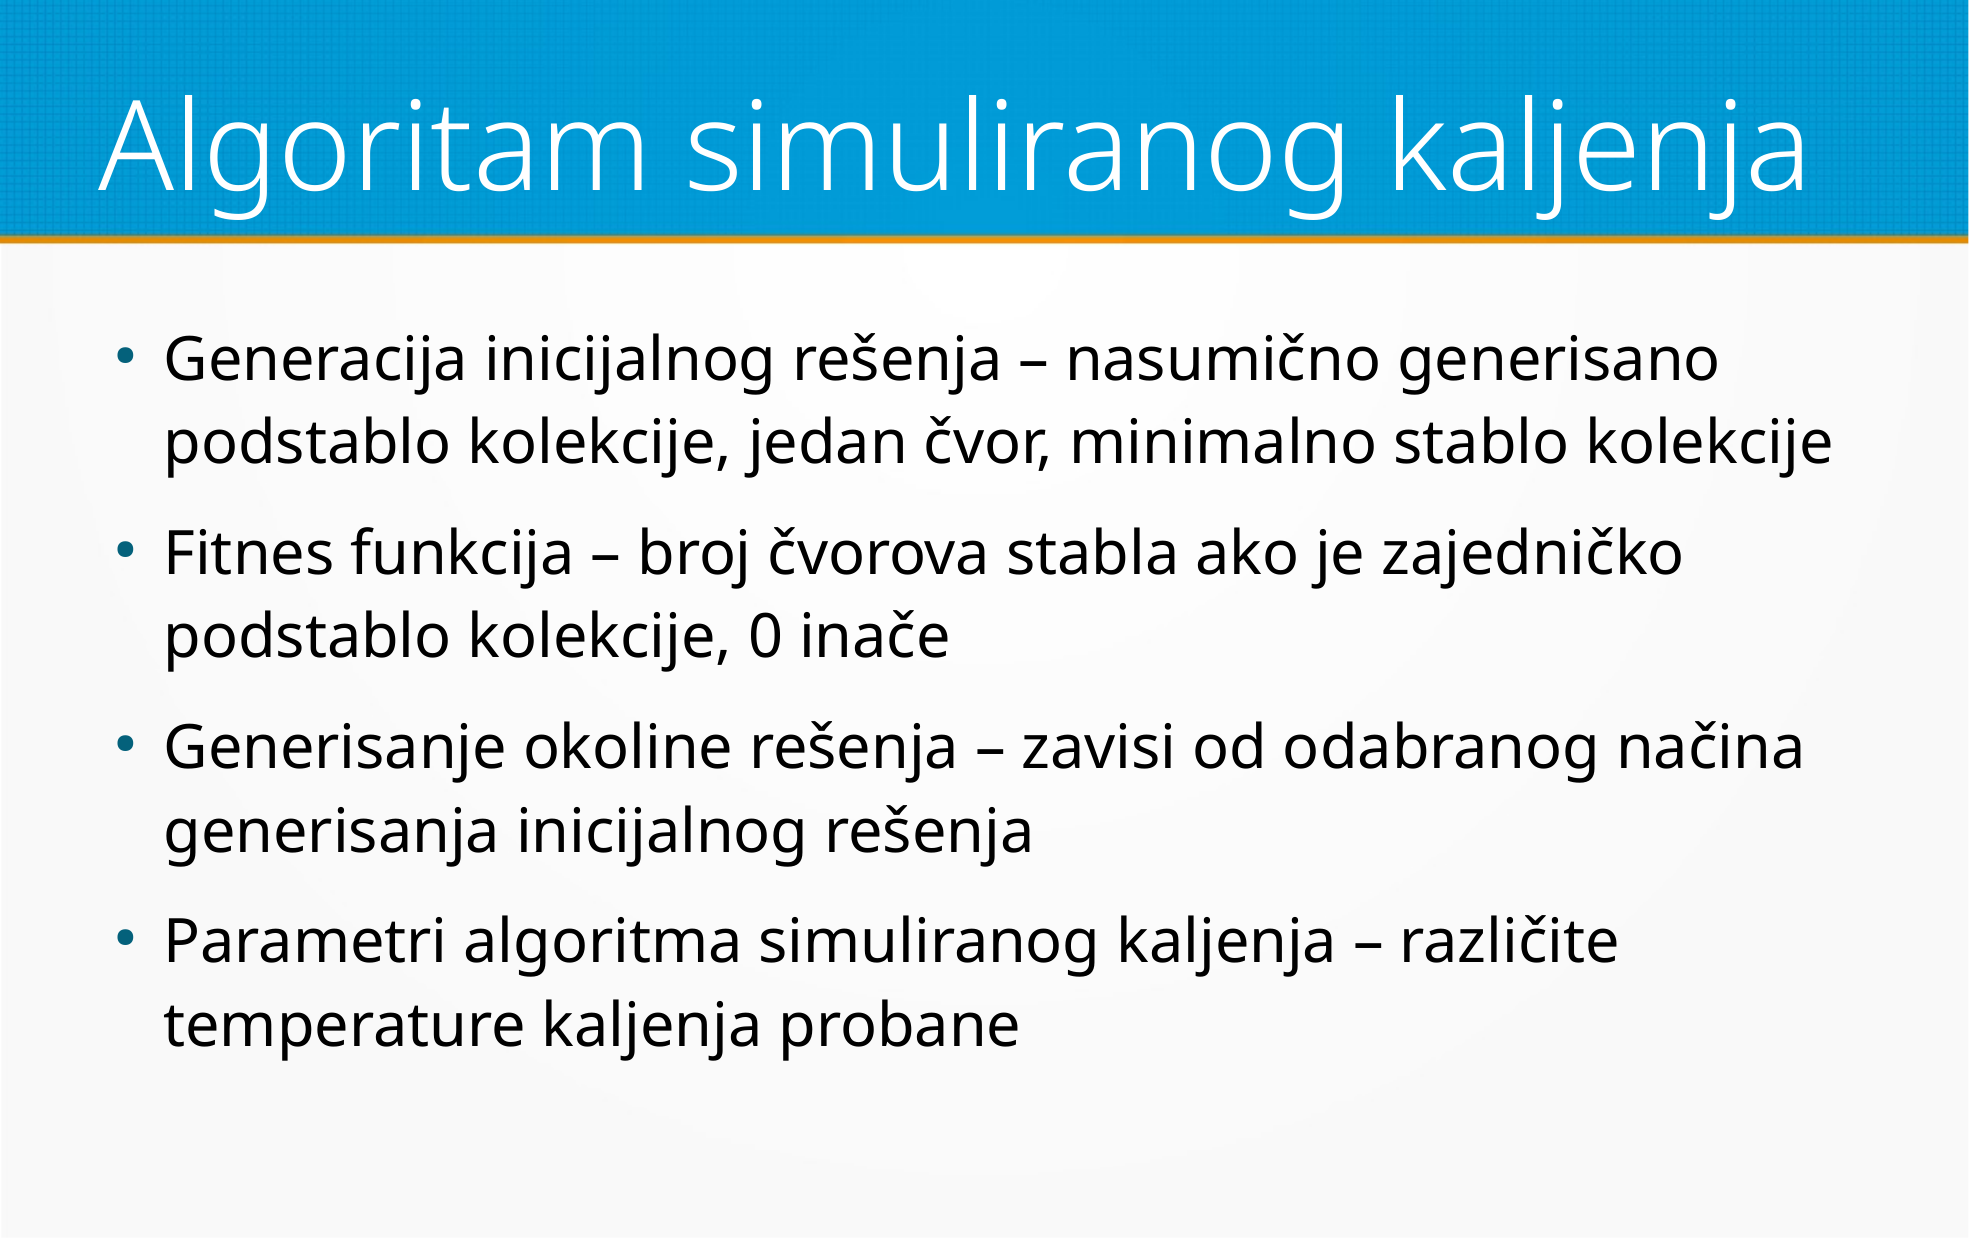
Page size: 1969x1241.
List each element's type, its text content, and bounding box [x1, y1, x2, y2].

title Algoritam simuliranog kaljenja [98, 19, 1870, 227]
picture [0, 233, 1969, 1241]
list Generacija inicijalnog rešenja – nasumično generisano podstablo kolekcije, jedan čvor, minimalno stablo kolekcije Fitnes funkcija – broj čvorova stabla ako je zajedničko podstablo kolekcije, 0 inače Generisanje okoline rešenja – zavisi od odabranog načina generisanja inicijalnog rešenja Parametri algoritma simuliranog kaljenja – različite temperature kaljenja probane [98, 315, 1861, 1081]
